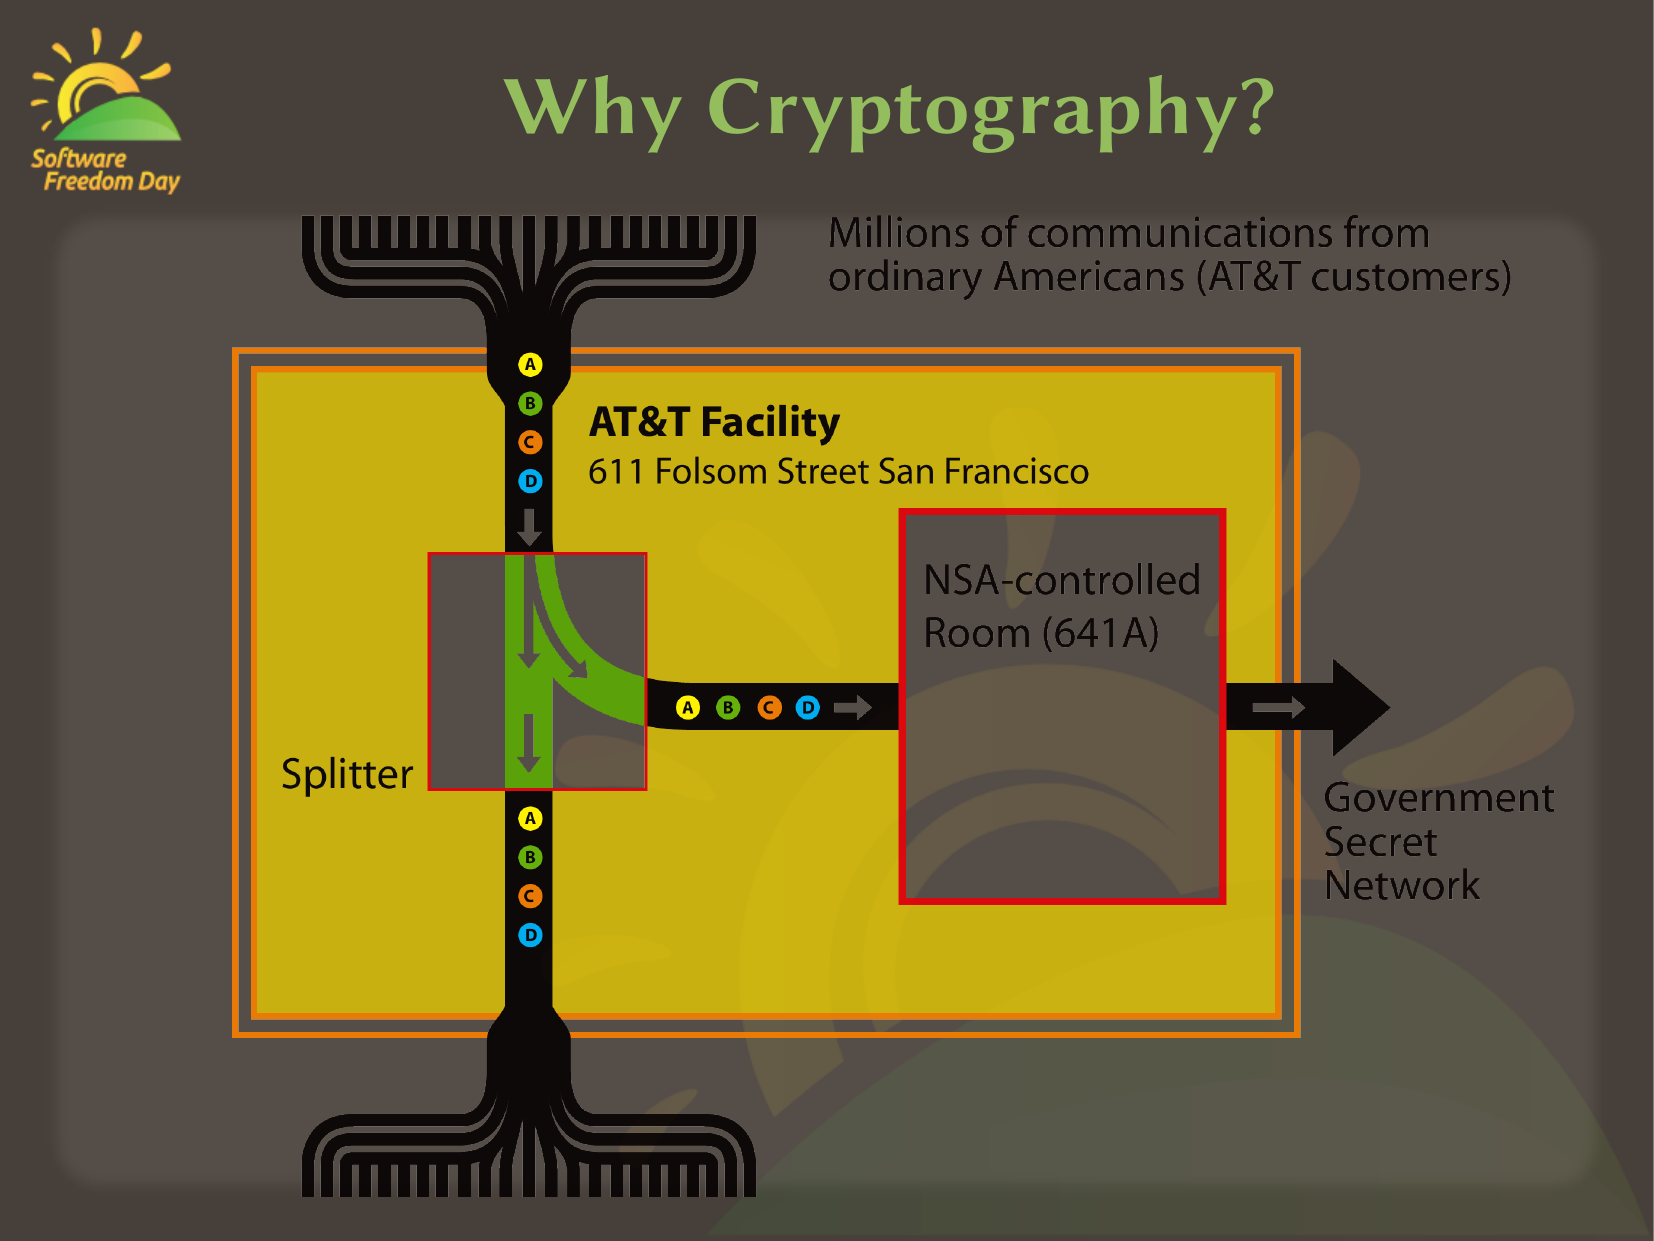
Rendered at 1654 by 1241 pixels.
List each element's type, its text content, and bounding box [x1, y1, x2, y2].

title Why Cryptography? [210, 9, 1571, 205]
picture [0, 0, 1654, 1241]
